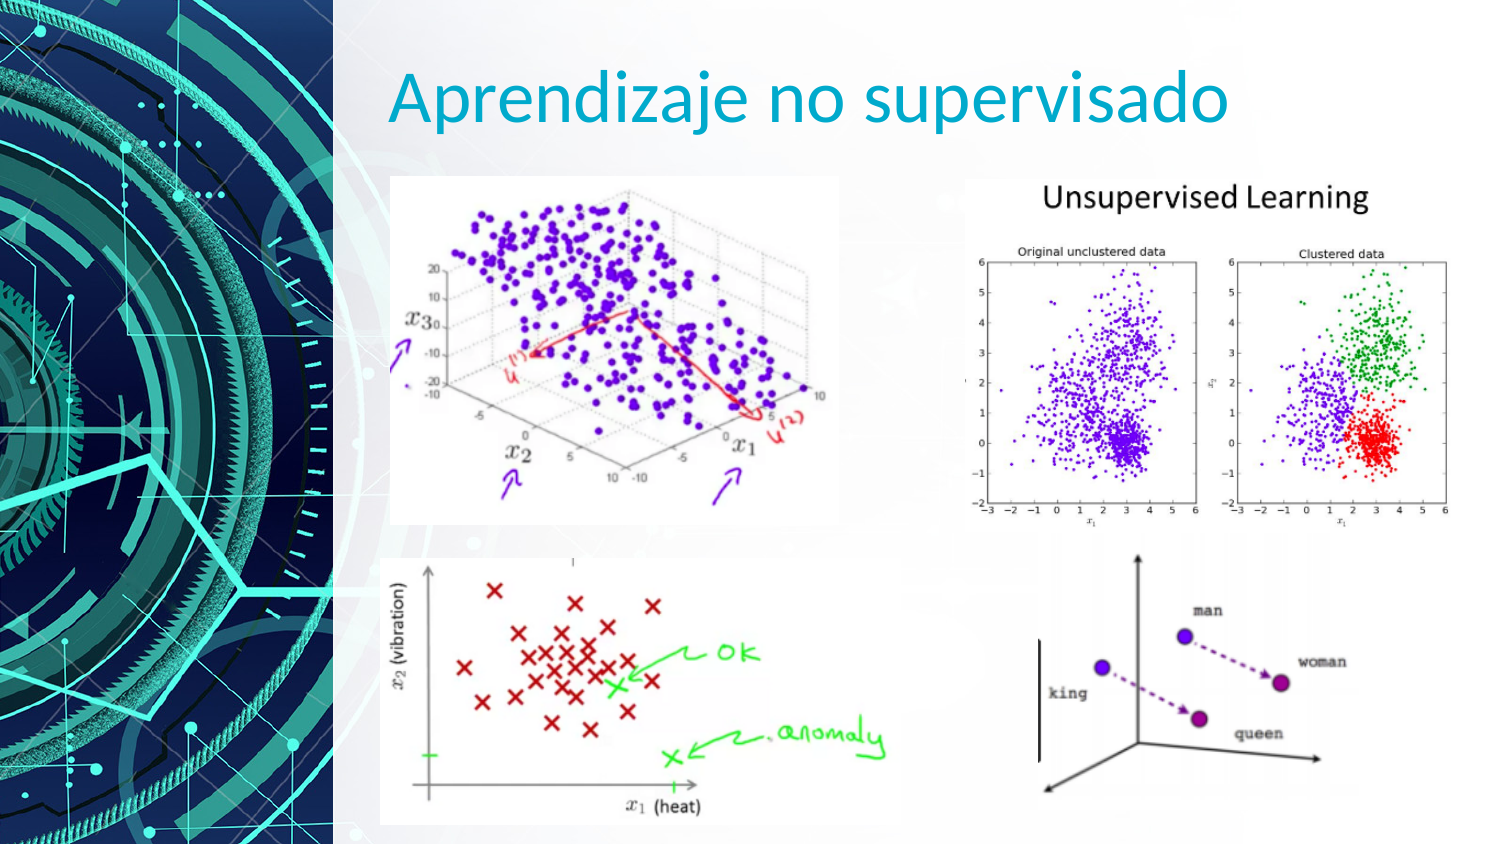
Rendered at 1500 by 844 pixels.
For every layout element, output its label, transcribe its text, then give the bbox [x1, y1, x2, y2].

picture [0, 0, 1500, 844]
text_box Aprendizaje no supervisado [374, 46, 1376, 140]
